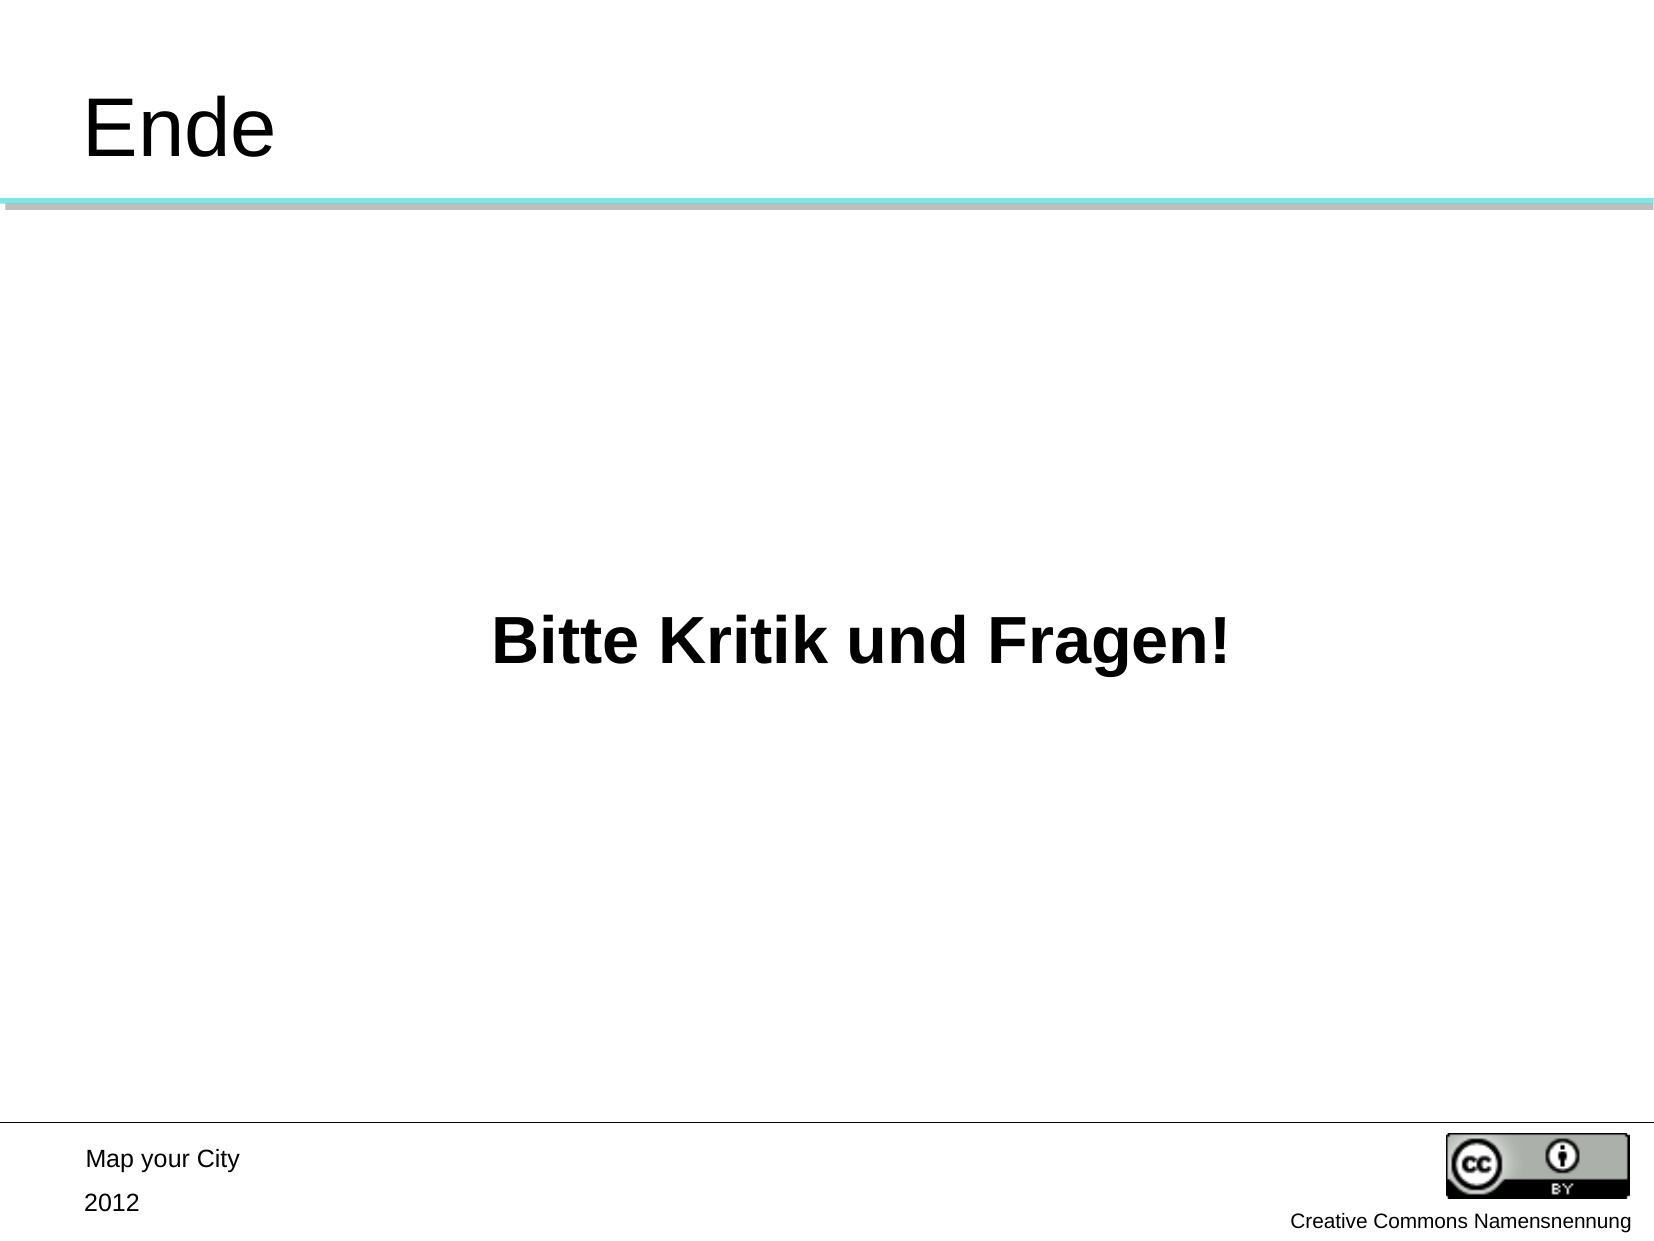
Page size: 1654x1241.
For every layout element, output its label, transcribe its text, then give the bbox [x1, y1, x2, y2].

text_box 2012 [69, 1181, 674, 1225]
text_box Creative Commons Namensnennung [1275, 1202, 1654, 1241]
picture [1446, 1133, 1630, 1199]
list Bitte Kritik und Fragen! [82, 290, 1571, 1109]
text_box Map your City [70, 1137, 308, 1180]
title Ende [82, 81, 1571, 175]
